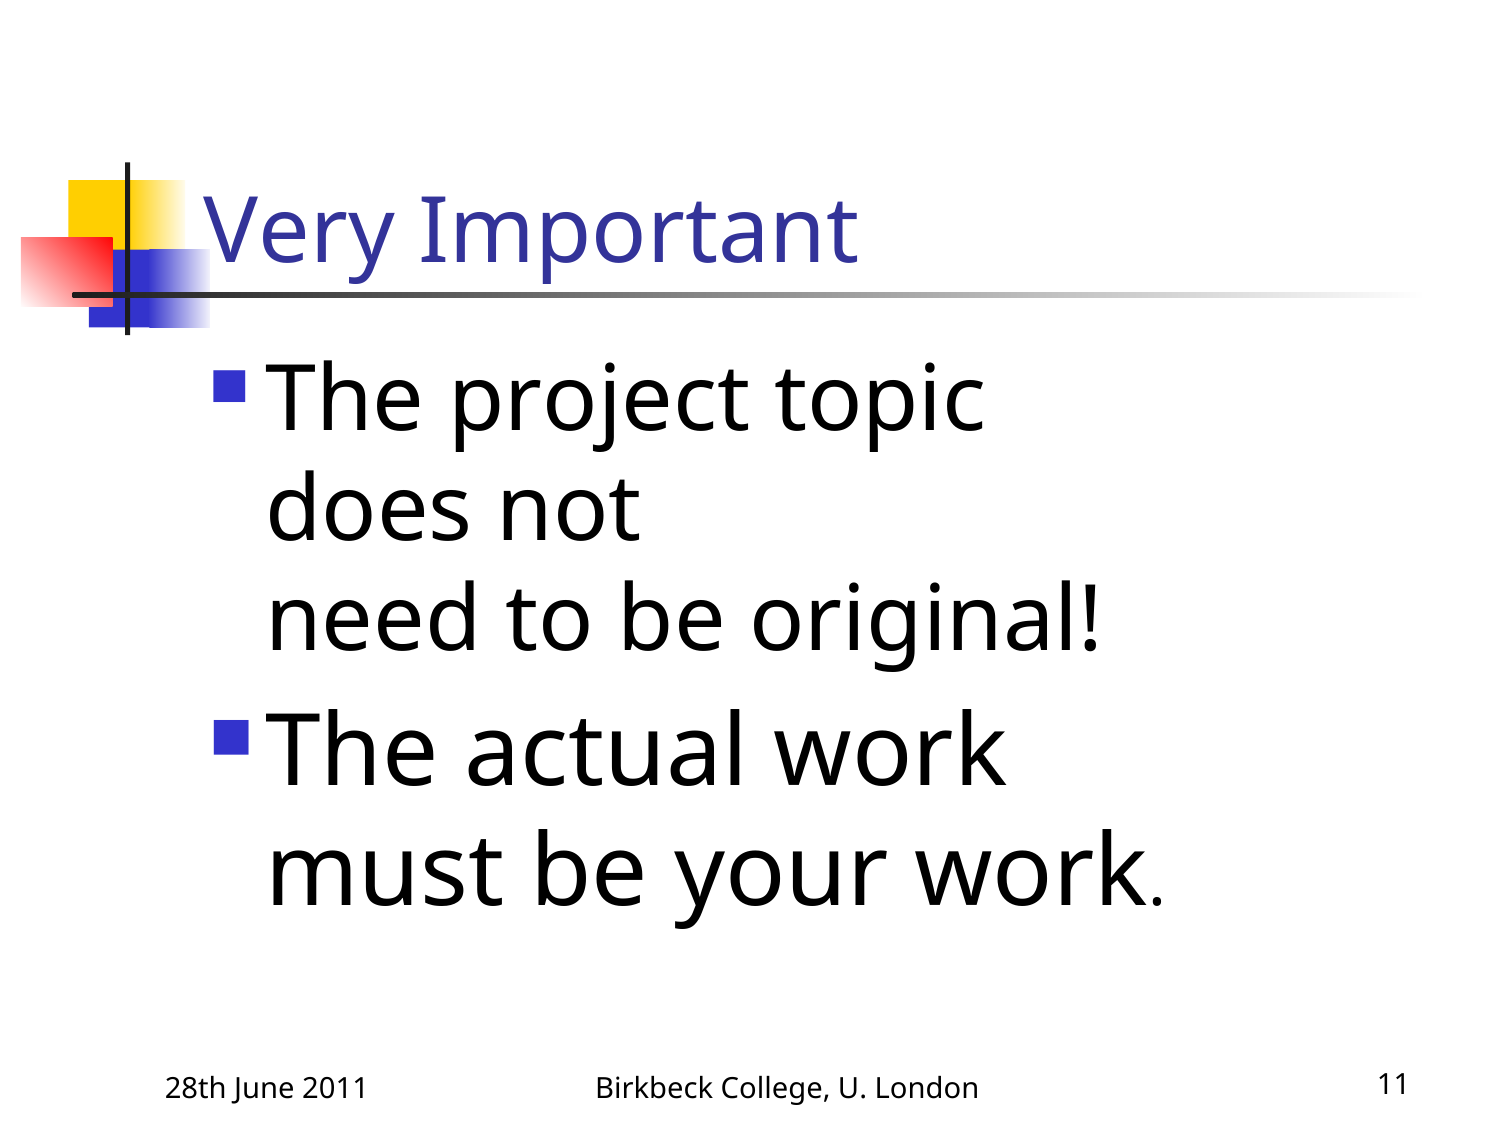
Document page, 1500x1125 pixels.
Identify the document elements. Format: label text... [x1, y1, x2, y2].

text_box Birkbeck College, U. London [549, 1037, 1026, 1113]
title Very Important [188, 101, 1468, 289]
text_box 28th June 2011 [150, 1037, 463, 1113]
list The project topic does not need to be original! The actual work must be your work. [193, 331, 1469, 1007]
text_box <number> [1112, 1037, 1426, 1113]
